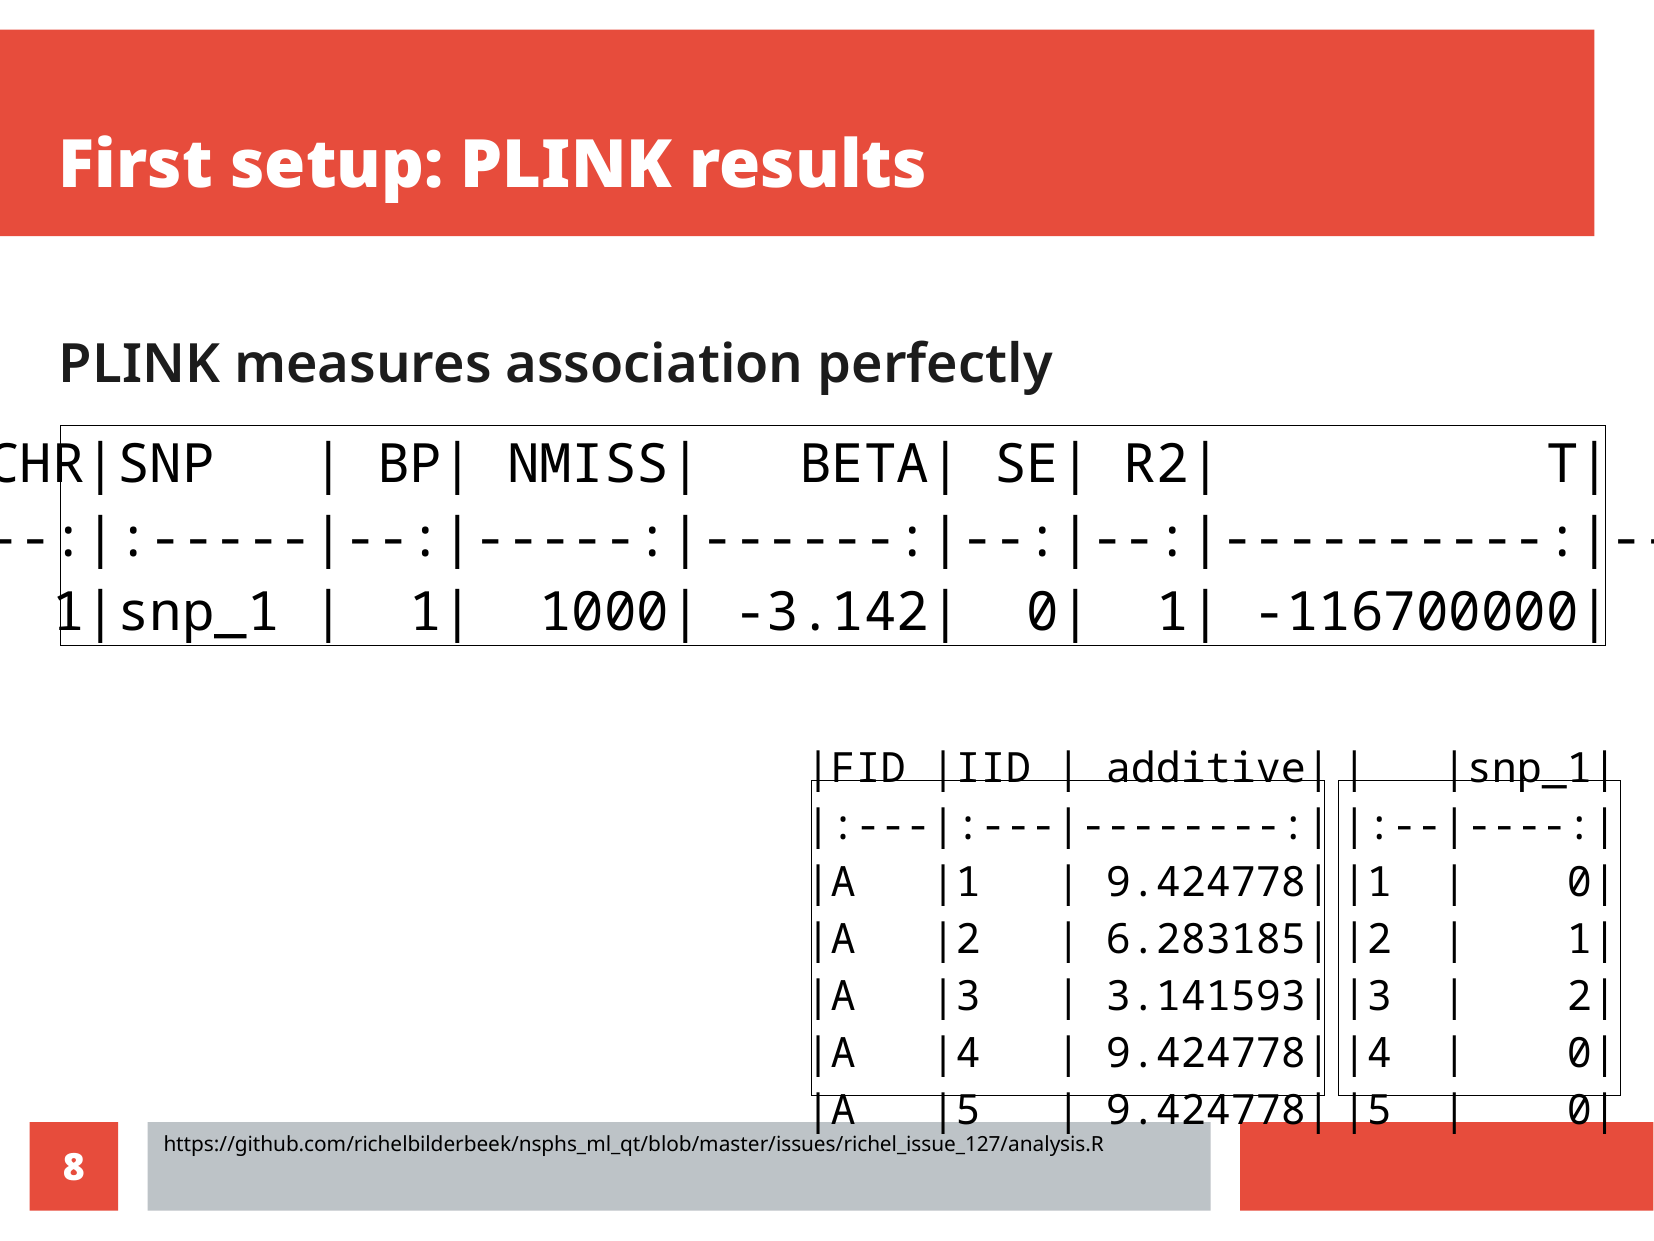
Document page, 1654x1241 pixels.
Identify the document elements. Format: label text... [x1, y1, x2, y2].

title First setup: PLINK results [59, 59, 1595, 207]
text_box https://github.com/richelbilderbeek/nsphs_ml_qt/blob/master/issues/richel_issue_127/analysis.R [148, 1122, 1216, 1216]
text_box | CHR|SNP | BP| NMISS| BETA| SE| R2| T| P| |---:|:-----|--:|-----:|------:|--:|--:|----------:|--:| | 1|snp_1 | 1| 1000| -3.142| 0| 1| -116700000| 0| [60, 425, 1606, 646]
list PLINK measures association perfectly [59, 324, 1565, 443]
text_box | |snp_1| |:--|----:| |1 | 0| |2 | 1| |3 | 2| |4 | 0| |5 | 0| [1338, 780, 1621, 1096]
text_box |FID |IID | additive| |:---|:---|--------:| |A |1 | 9.424778| |A |2 | 6.283185| |A |3 | 3.141593| |A |4 | 9.424778| |A |5 | 9.424778| [811, 780, 1325, 1096]
